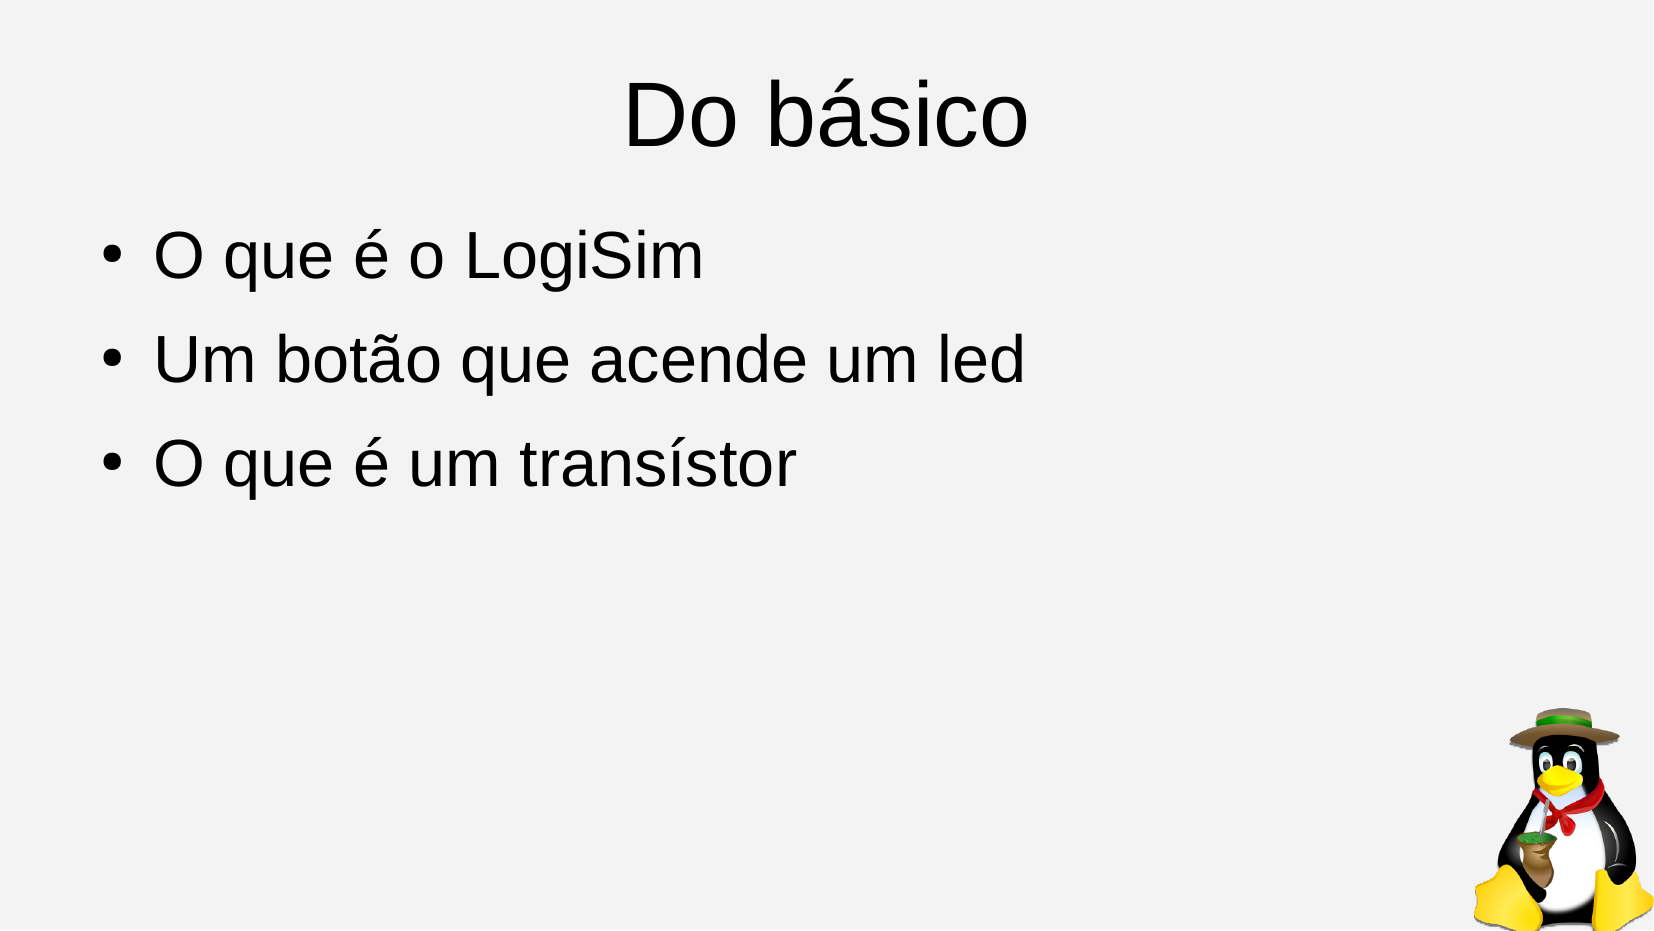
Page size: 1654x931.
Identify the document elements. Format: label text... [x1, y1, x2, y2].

picture [1474, 708, 1654, 931]
title Do básico [82, 37, 1571, 193]
list O que é o LogiSim Um botão que acende um led O que é um transístor [82, 217, 1571, 758]
